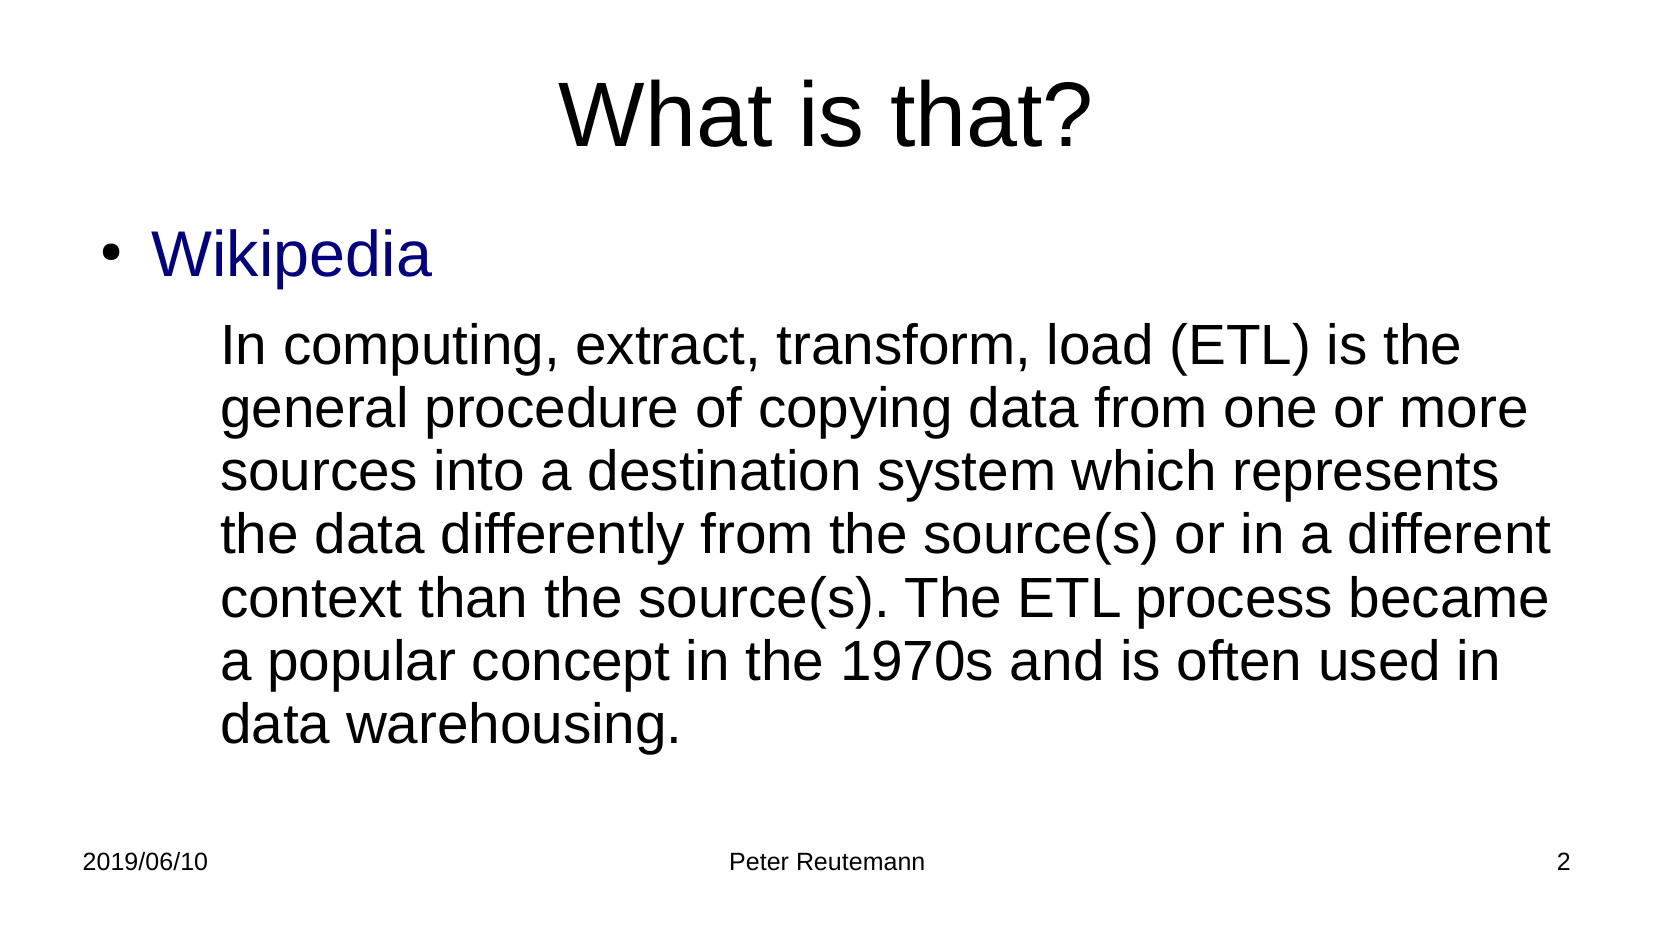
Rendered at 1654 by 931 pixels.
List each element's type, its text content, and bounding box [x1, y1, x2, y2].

list Wikipedia In computing, extract, transform, load (ETL) is the general procedure of copying data from one or more sources into a destination system which represents the data differently from the source(s) or in a different context than the source(s). The ETL process became a popular concept in the 1970s and is often used in data warehousing. [82, 217, 1571, 758]
title What is that? [82, 37, 1571, 193]
